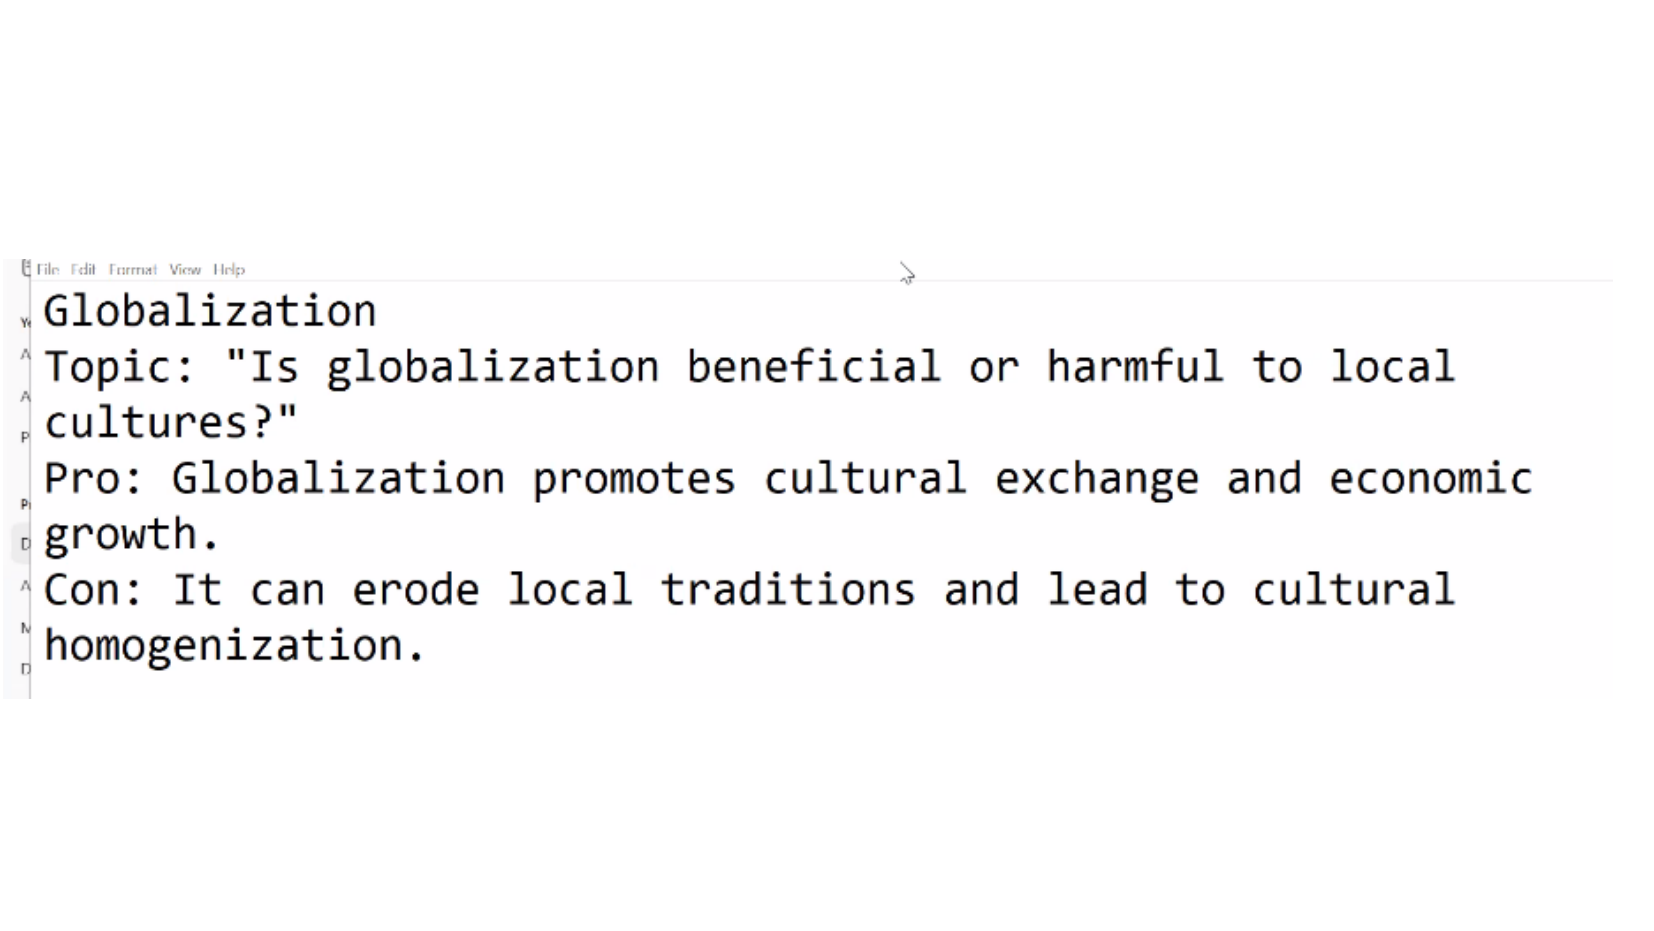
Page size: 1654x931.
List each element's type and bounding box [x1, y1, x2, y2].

picture [3, 259, 1613, 700]
